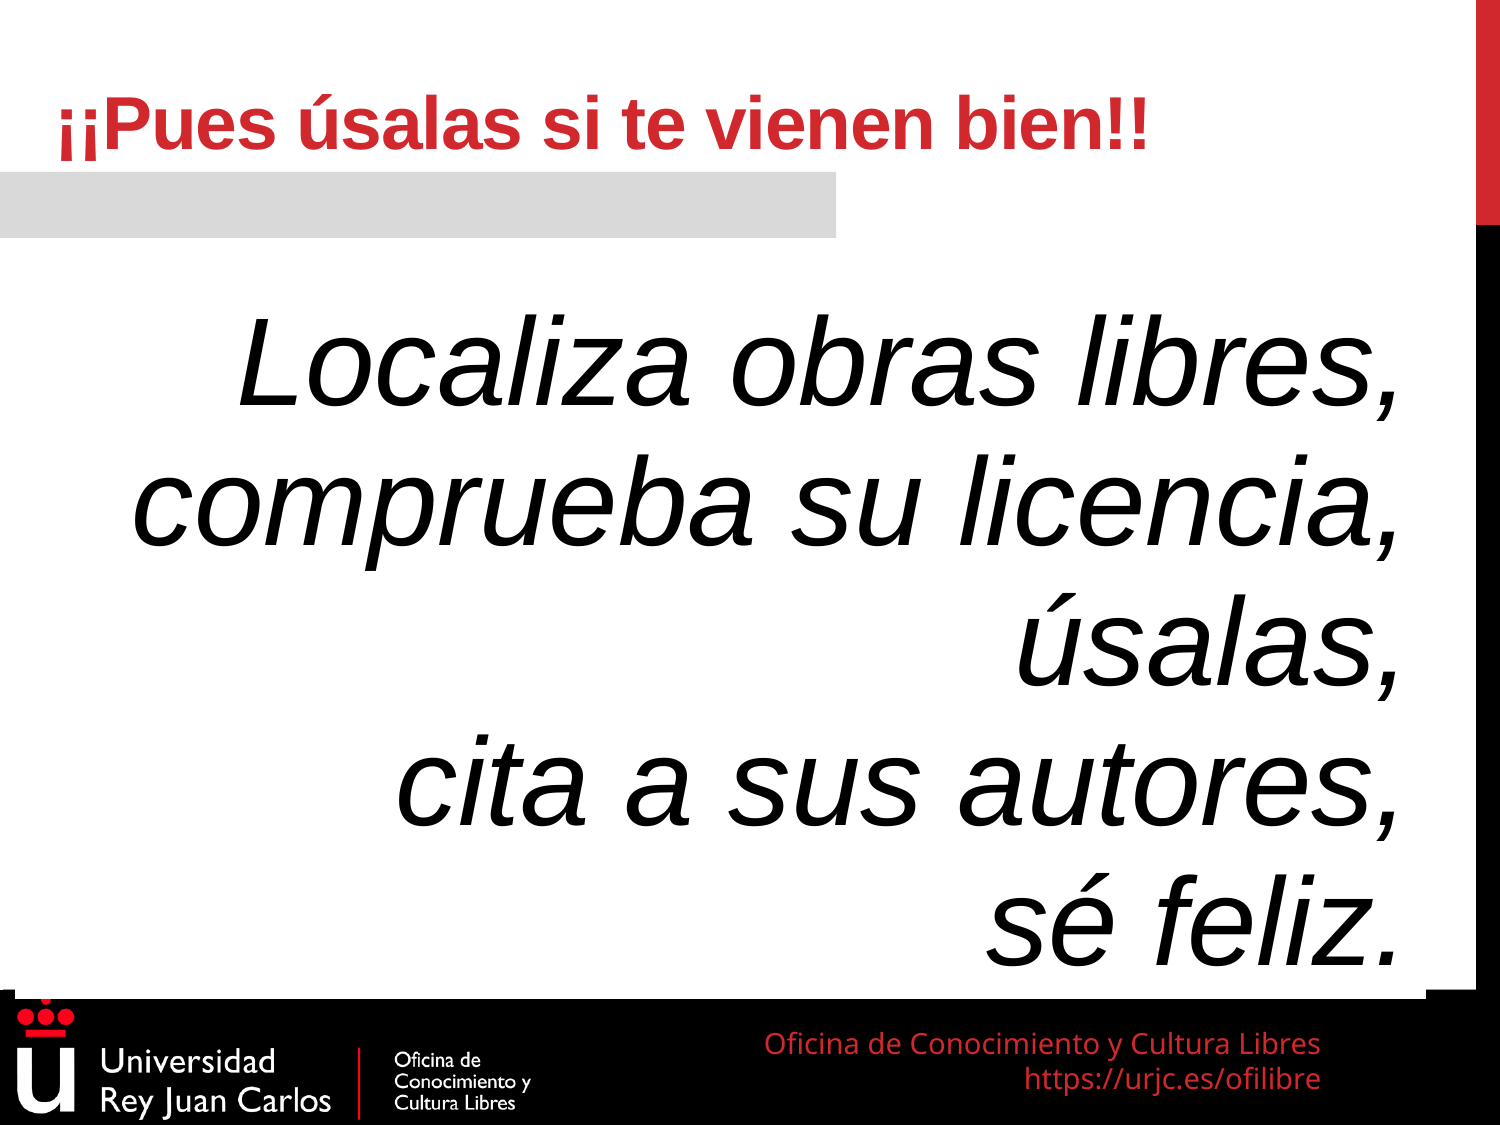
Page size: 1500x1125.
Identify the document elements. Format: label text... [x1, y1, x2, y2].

title [75, 172, 1026, 250]
text_box [0, 171, 837, 238]
text_box Localiza obras libres, comprueba su licencia, úsalas, cita a sus autores, sé feliz. [15, 285, 1426, 999]
text_box ¡¡Pues úsalas si te vienen bien!! [39, 24, 1366, 172]
picture [17, 999, 531, 1120]
